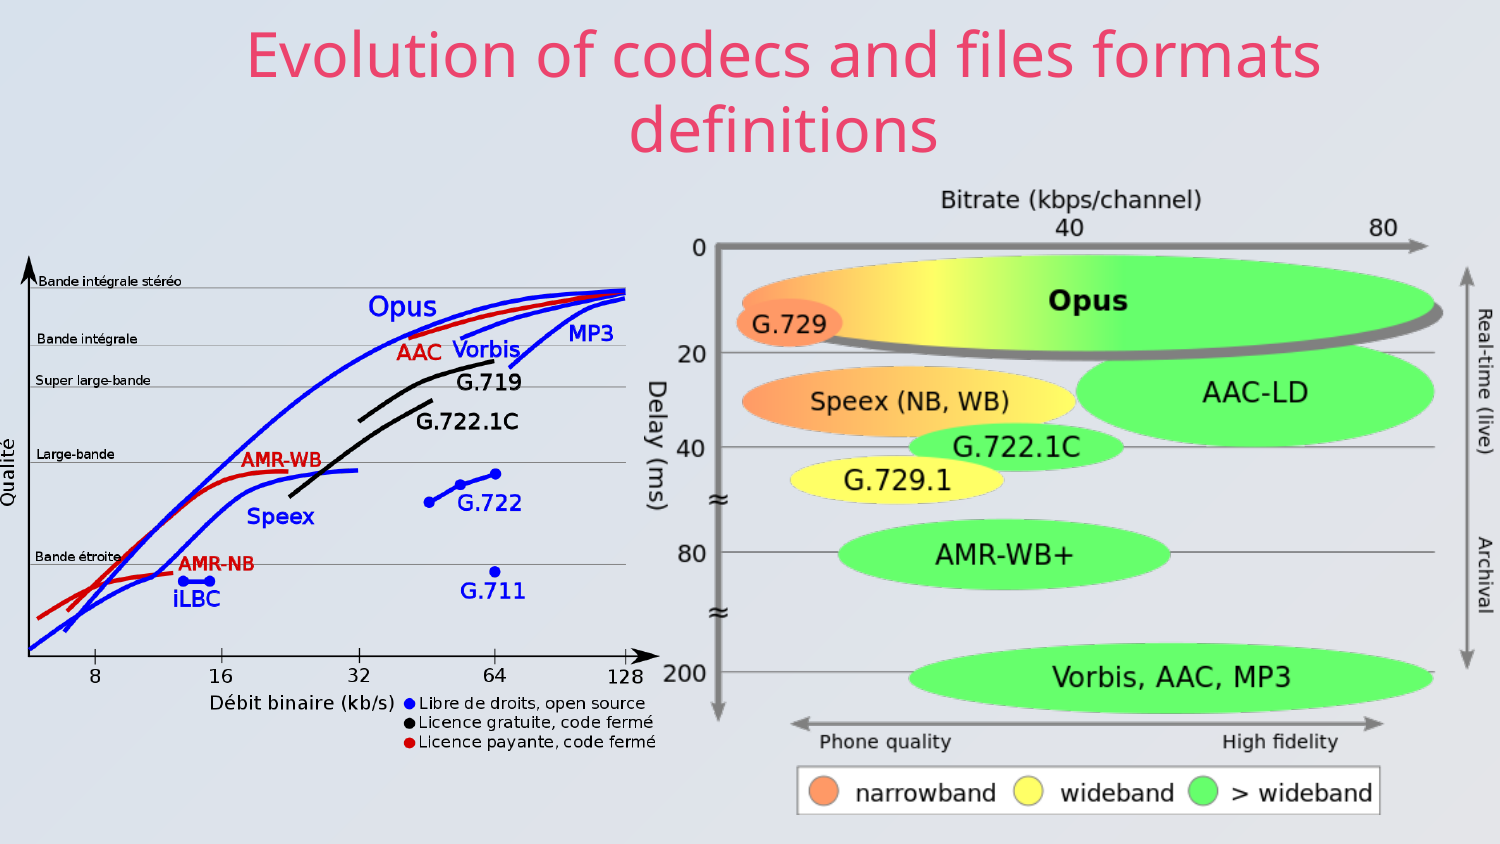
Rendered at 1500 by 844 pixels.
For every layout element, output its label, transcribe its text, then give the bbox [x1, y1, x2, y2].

title Evolution of codecs and files formats definitions [116, 51, 1453, 130]
picture [0, 187, 1495, 815]
